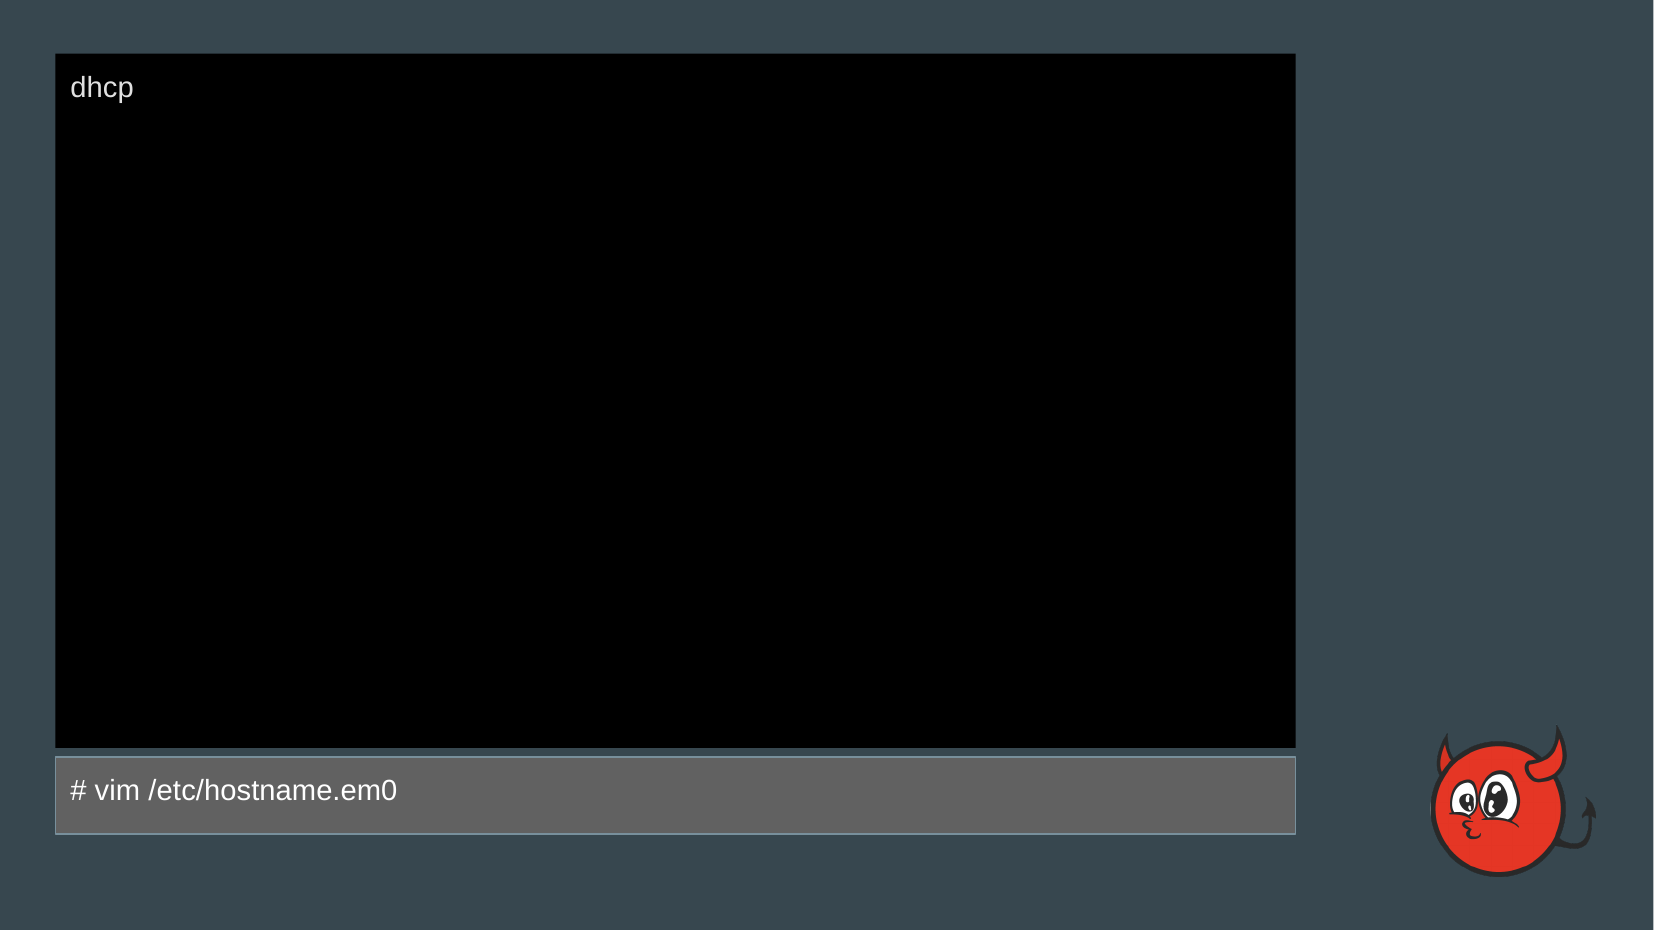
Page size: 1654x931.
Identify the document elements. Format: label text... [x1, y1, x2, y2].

text_box # vim /etc/hostname.em0 [55, 756, 1296, 834]
text_box dhcp [55, 53, 1296, 748]
picture [1427, 717, 1598, 888]
